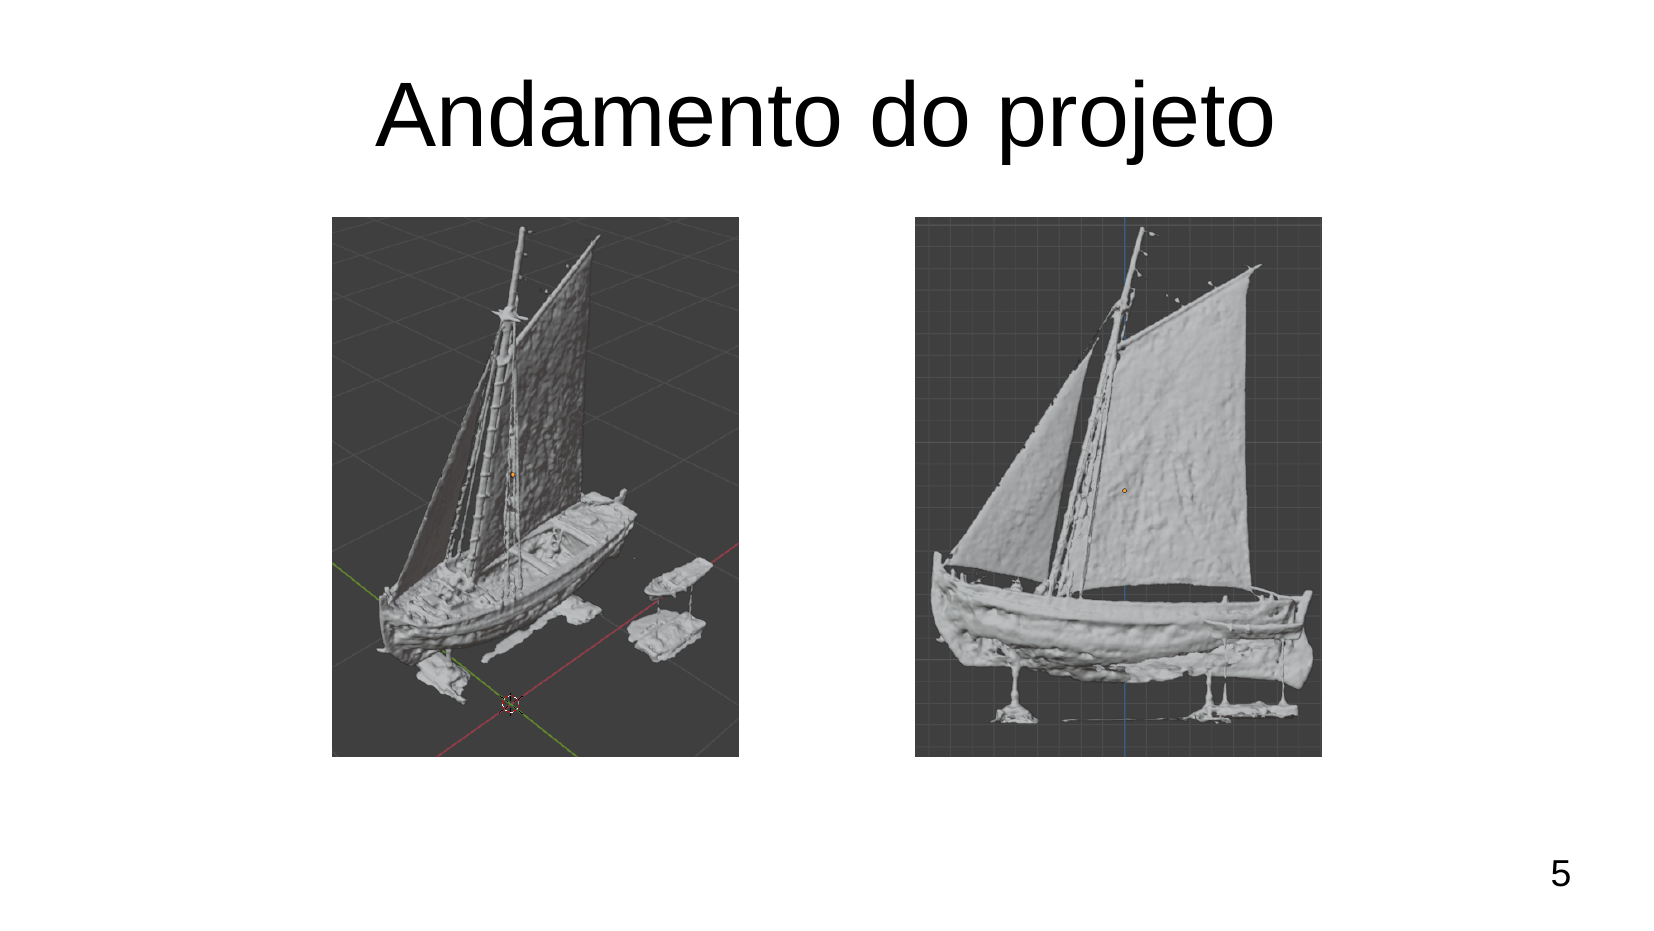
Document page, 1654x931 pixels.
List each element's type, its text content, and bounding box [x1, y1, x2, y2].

text_box 5 [1535, 845, 1654, 916]
title Andamento do projeto [82, 37, 1571, 193]
picture [332, 217, 739, 758]
picture [915, 217, 1322, 758]
